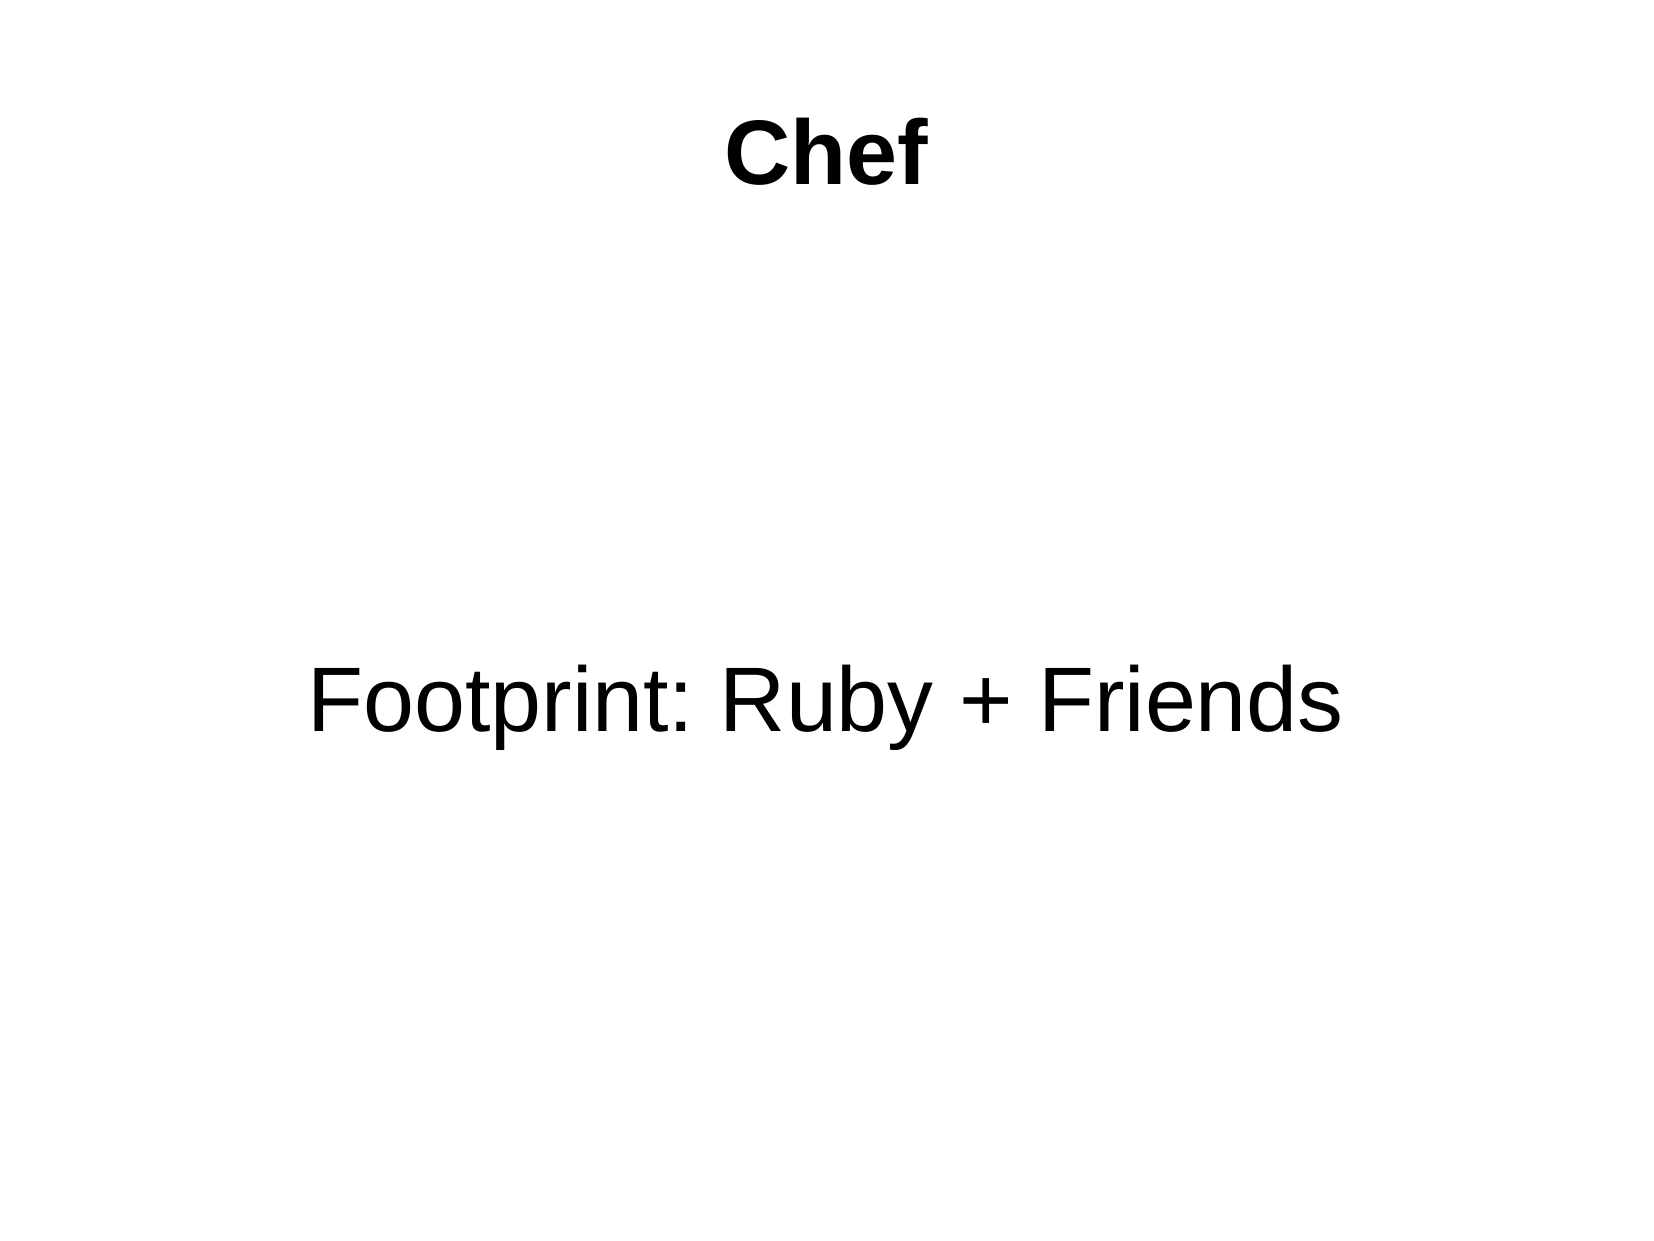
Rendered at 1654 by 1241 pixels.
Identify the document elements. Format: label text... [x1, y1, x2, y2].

subtitle Footprint: Ruby + Friends [82, 290, 1571, 1109]
title Chef [82, 49, 1571, 257]
